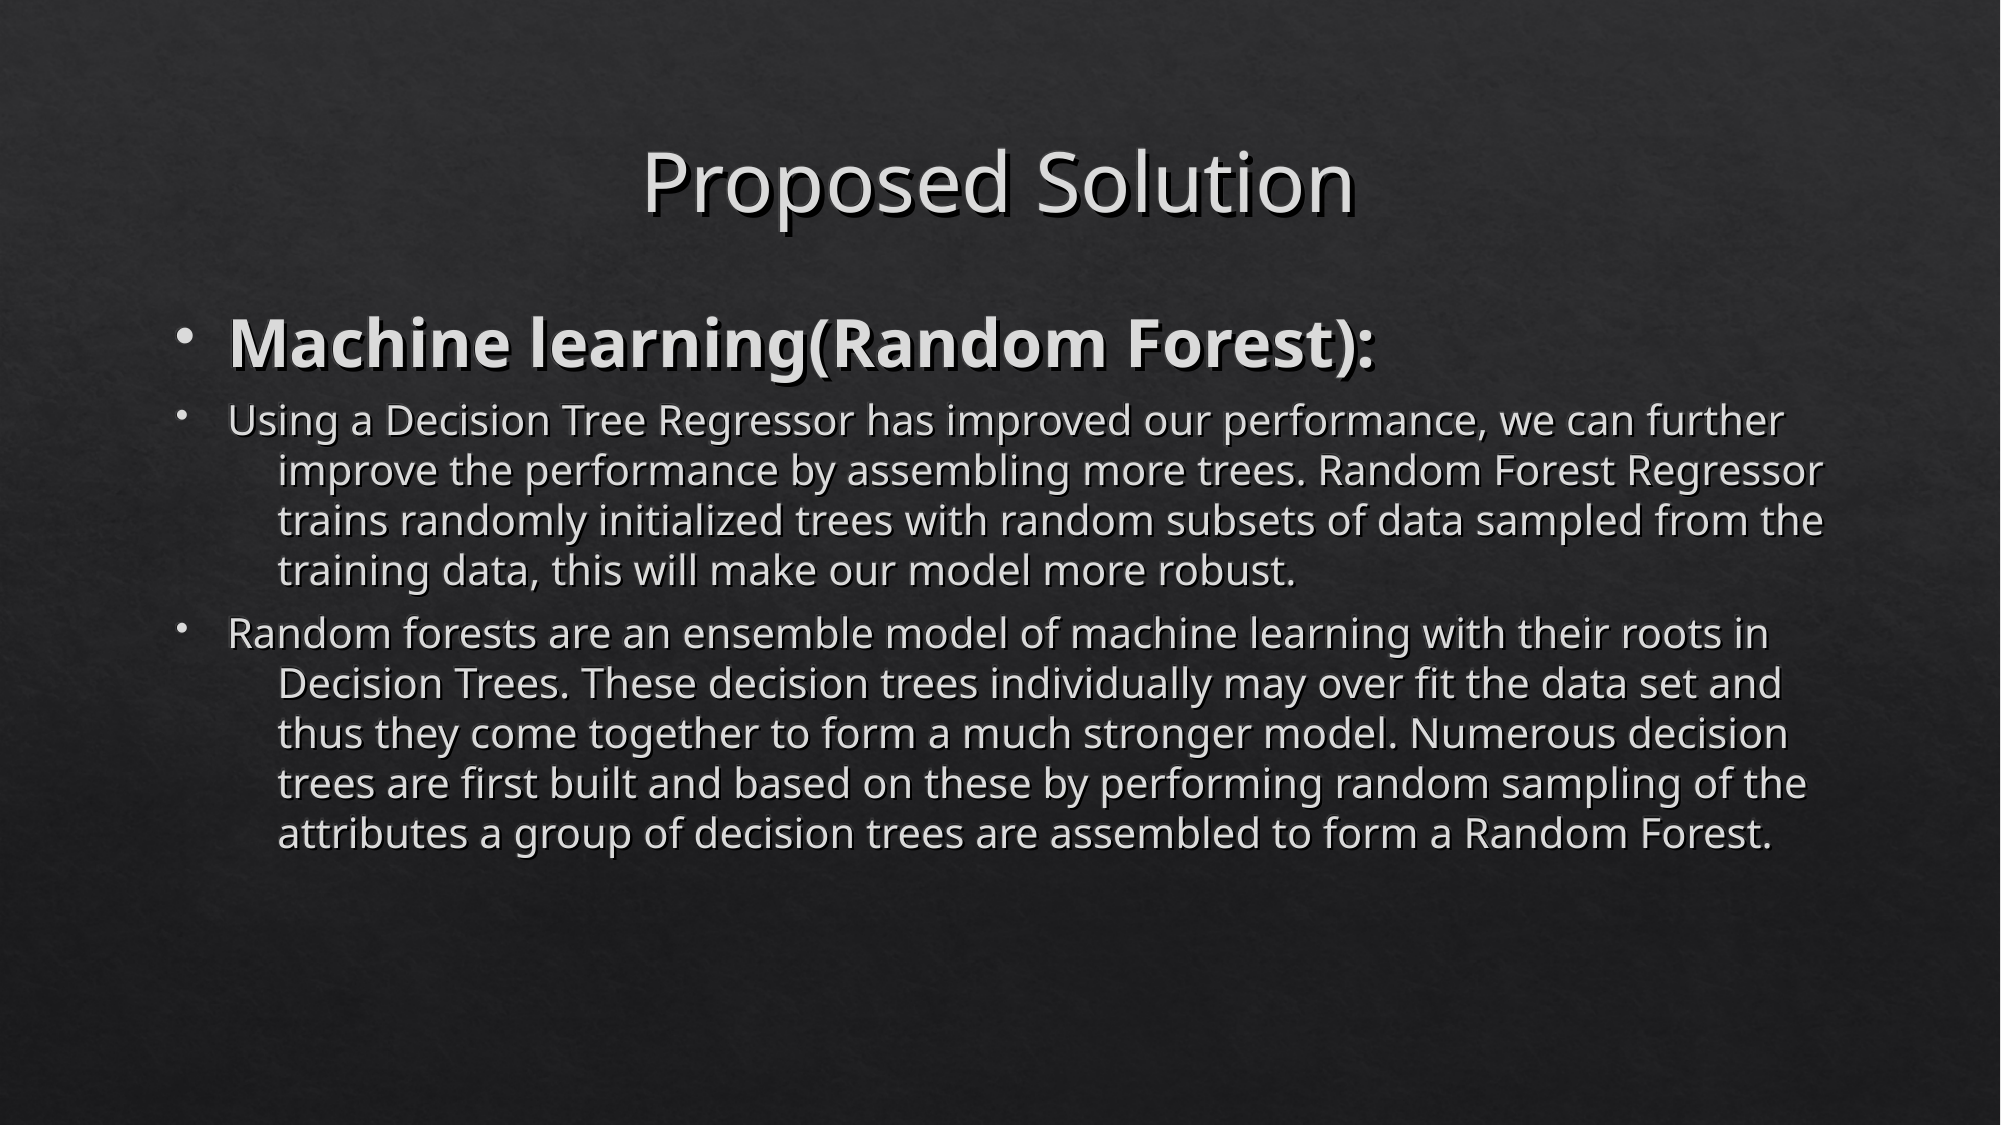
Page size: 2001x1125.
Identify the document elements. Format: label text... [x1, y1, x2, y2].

list Machine learning(Random Forest): Using a Decision Tree Regressor has improved our performance, we can further improve the performance by assembling more trees. Random Forest Regressor trains randomly initialized trees with random subsets of data sampled from the training data, this will make our model more robust. Random forests are an ensemble model of machine learning with their roots in Decision Trees. These decision trees individually may over fit the data set and thus they come together to form a much stronger model. Numerous decision trees are first built and based on these by performing random sampling of the attributes a group of decision trees are assembled to form a Random Forest. [149, 293, 1849, 960]
title Proposed Solution [149, 99, 1849, 260]
